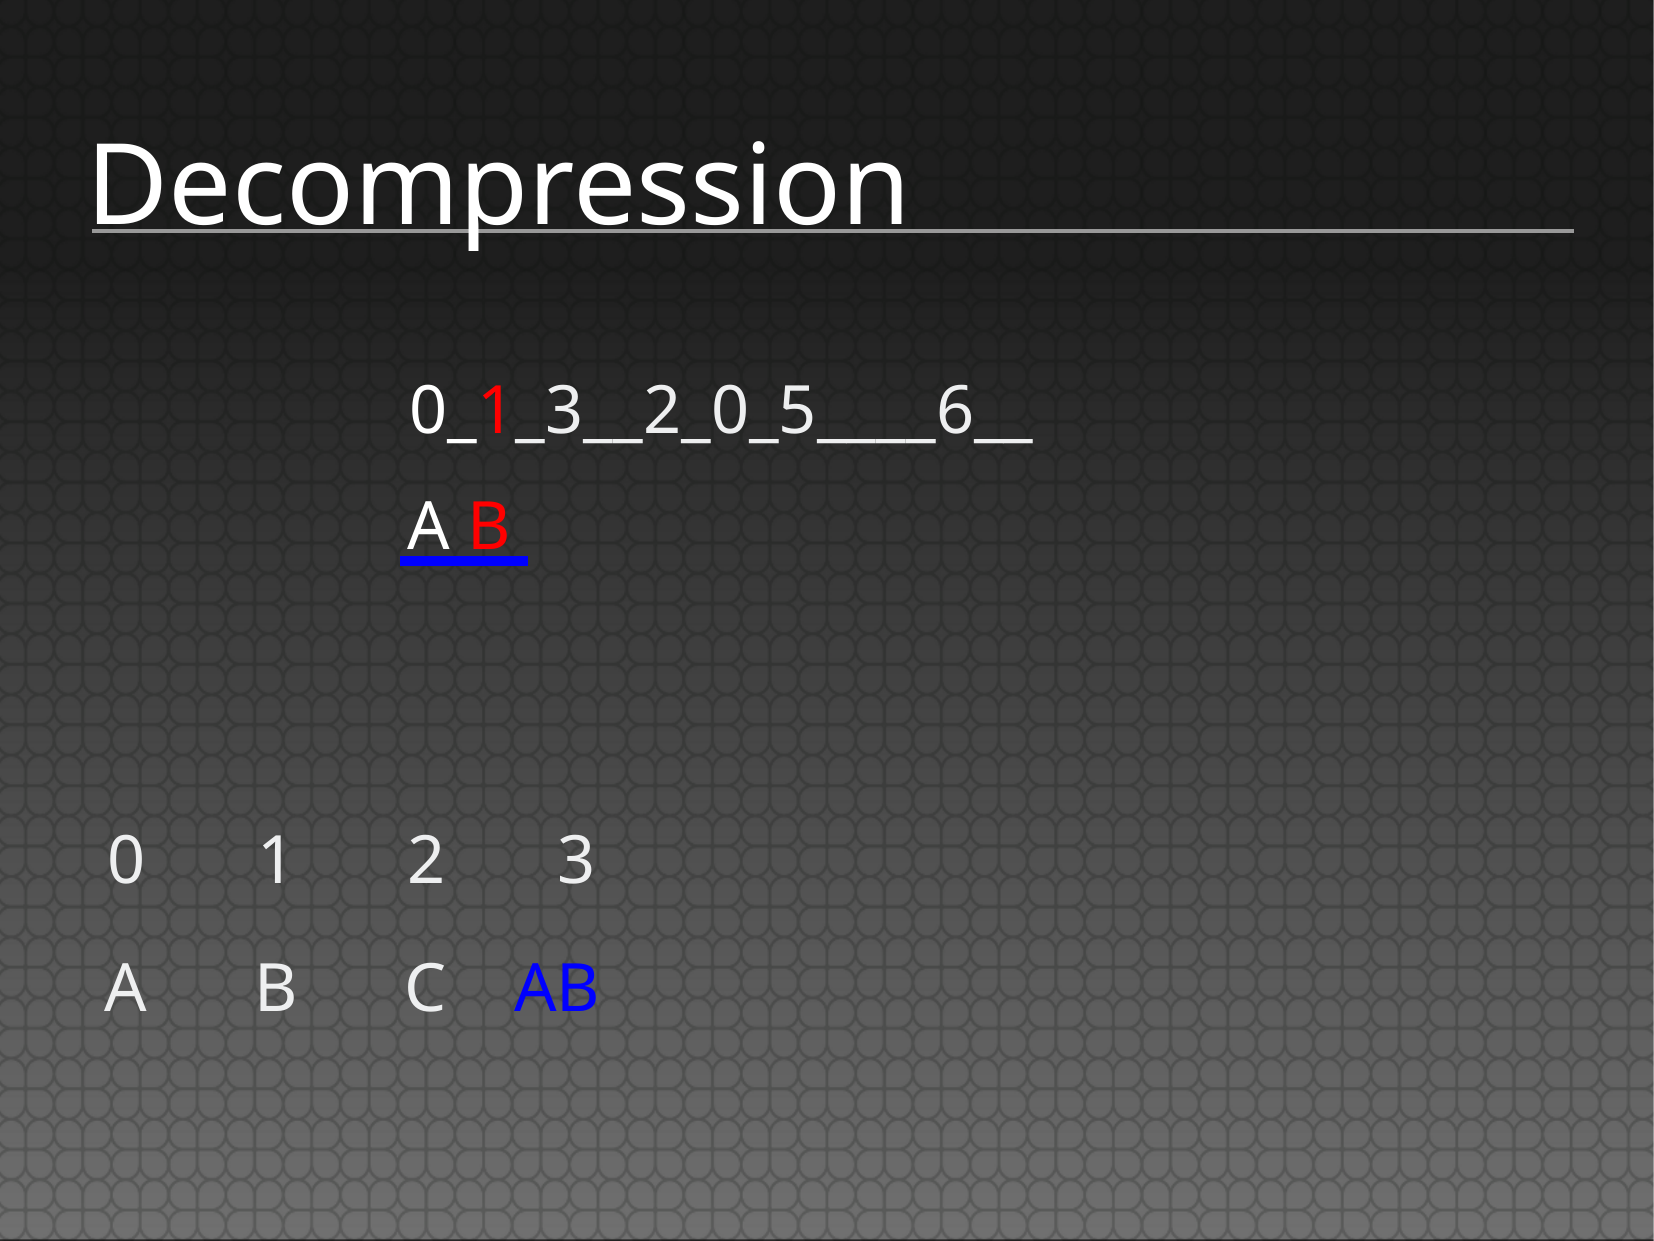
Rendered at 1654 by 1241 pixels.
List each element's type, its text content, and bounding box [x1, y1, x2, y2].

text_box A B C AB [90, 932, 1480, 1026]
title Decompression [86, 112, 1576, 249]
text_box 0 1 2 3 [92, 804, 1483, 898]
list A B [336, 478, 1342, 635]
picture [0, 0, 1654, 1241]
list 0_1_3__2_0_5____6__ [338, 362, 1345, 518]
